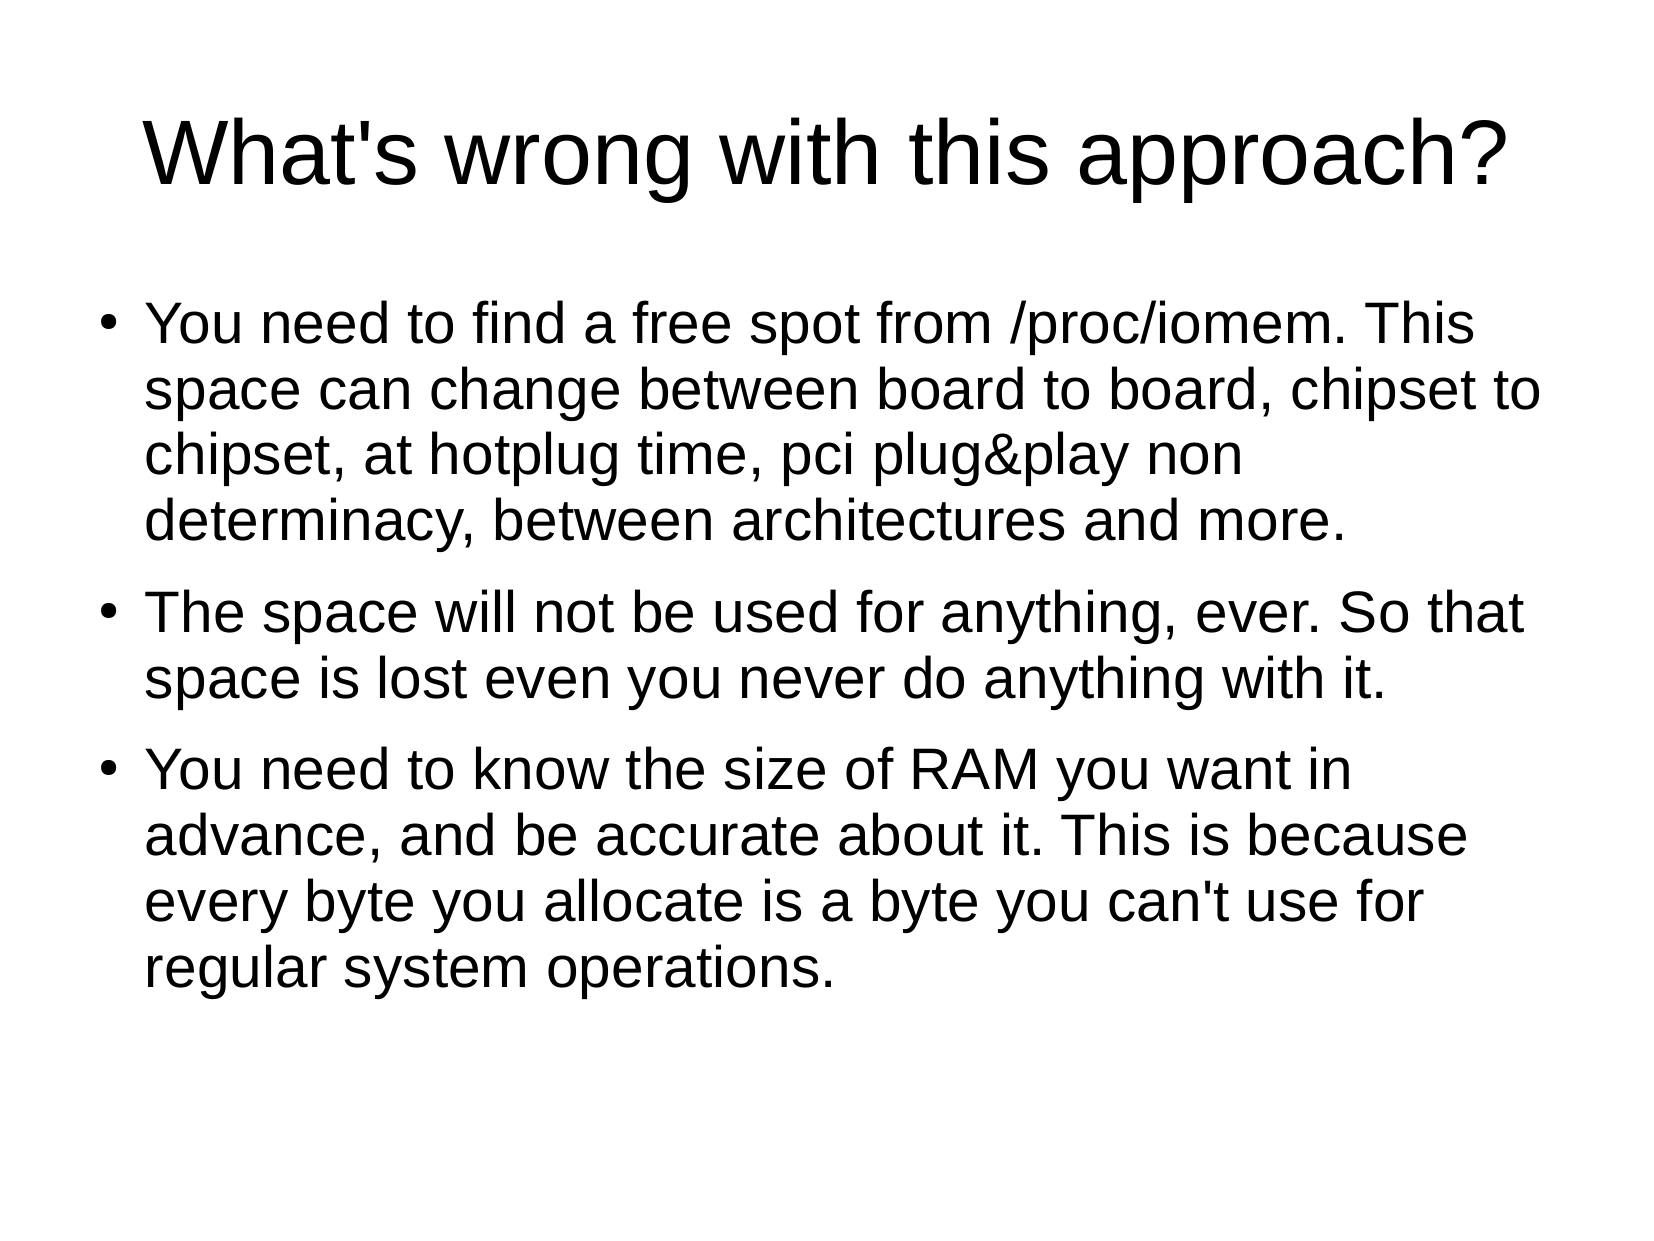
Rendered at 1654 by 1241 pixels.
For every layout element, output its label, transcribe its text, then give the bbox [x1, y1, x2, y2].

title What's wrong with this approach? [82, 49, 1571, 257]
list You need to find a free spot from /proc/iomem. This space can change between board to board, chipset to chipset, at hotplug time, pci plug&play non determinacy, between architectures and more. The space will not be used for anything, ever. So that space is lost even you never do anything with it. You need to know the size of RAM you want in advance, and be accurate about it. This is because every byte you allocate is a byte you can't use for regular system operations. [82, 290, 1571, 1010]
